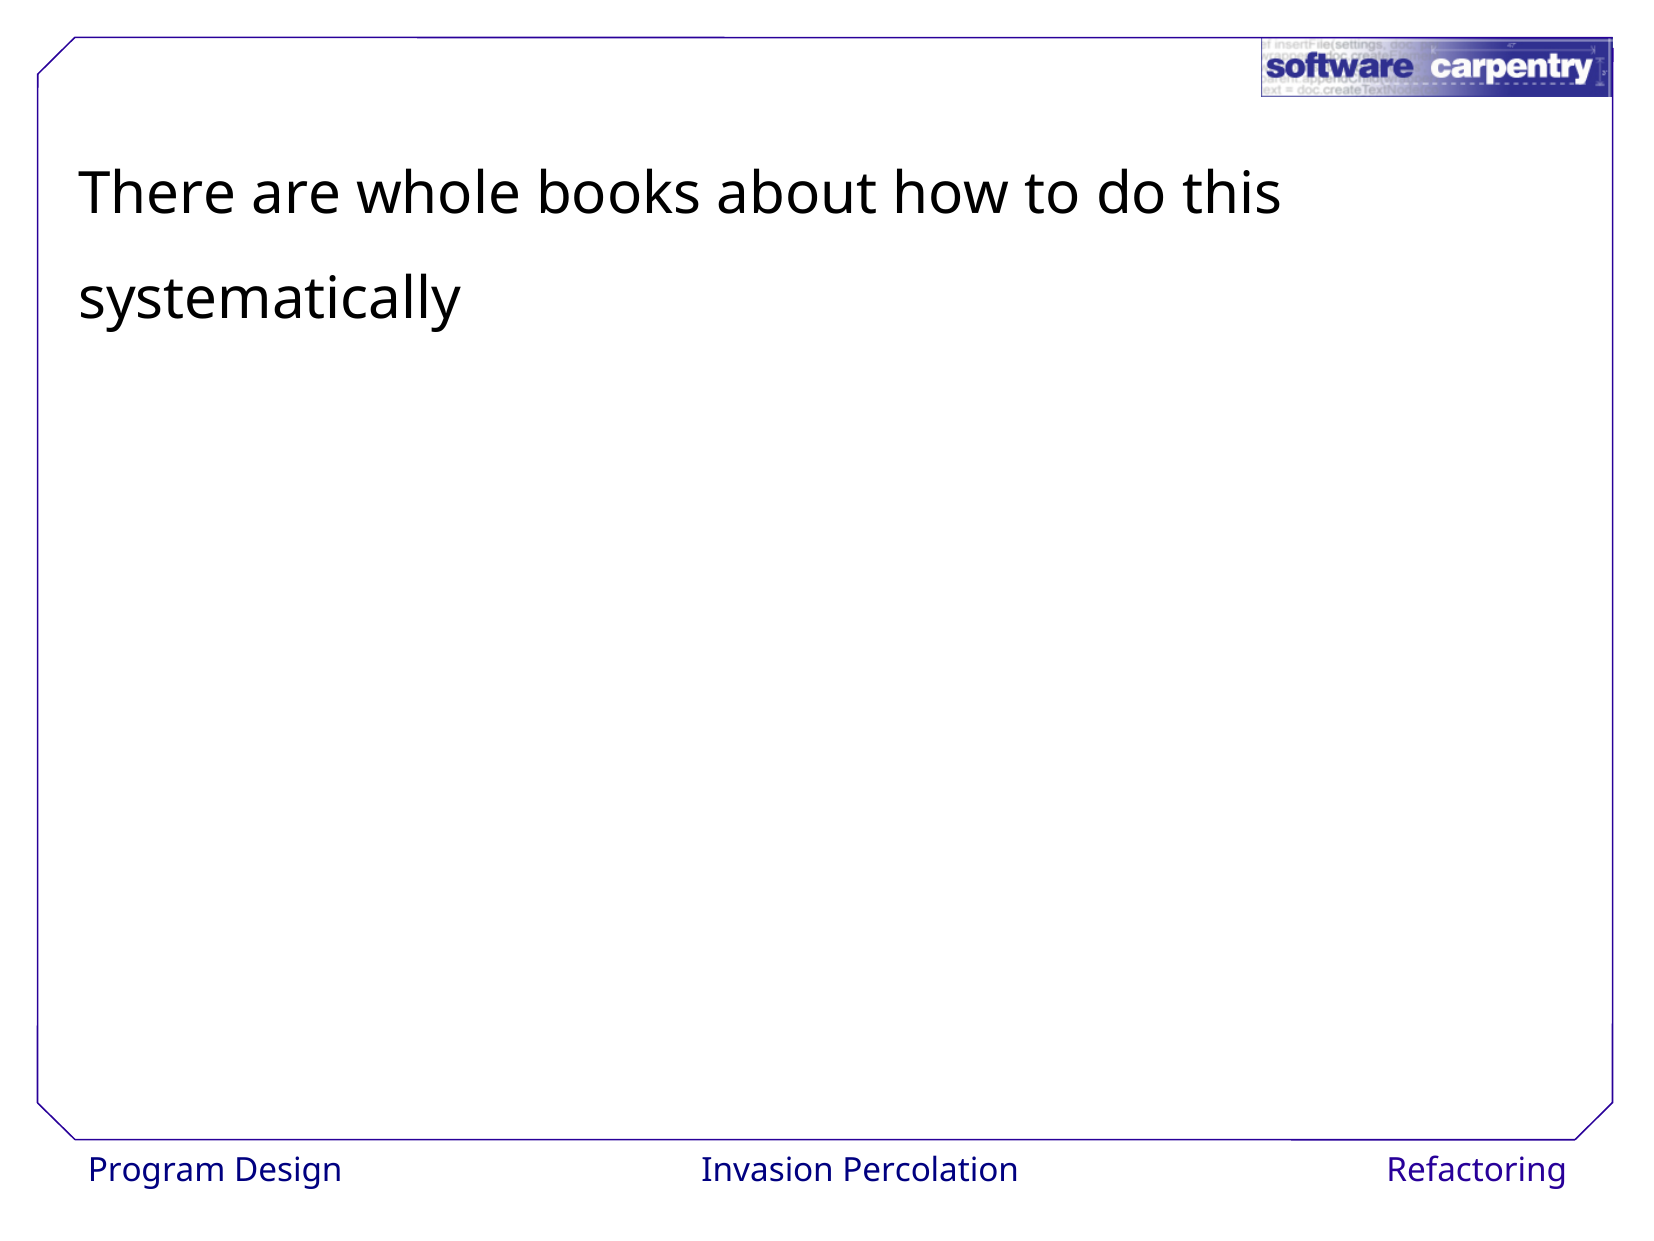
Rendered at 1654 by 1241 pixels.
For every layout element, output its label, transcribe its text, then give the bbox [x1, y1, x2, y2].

picture [1261, 39, 1613, 97]
text_box There are whole books about how to do this systematically [63, 112, 1448, 338]
